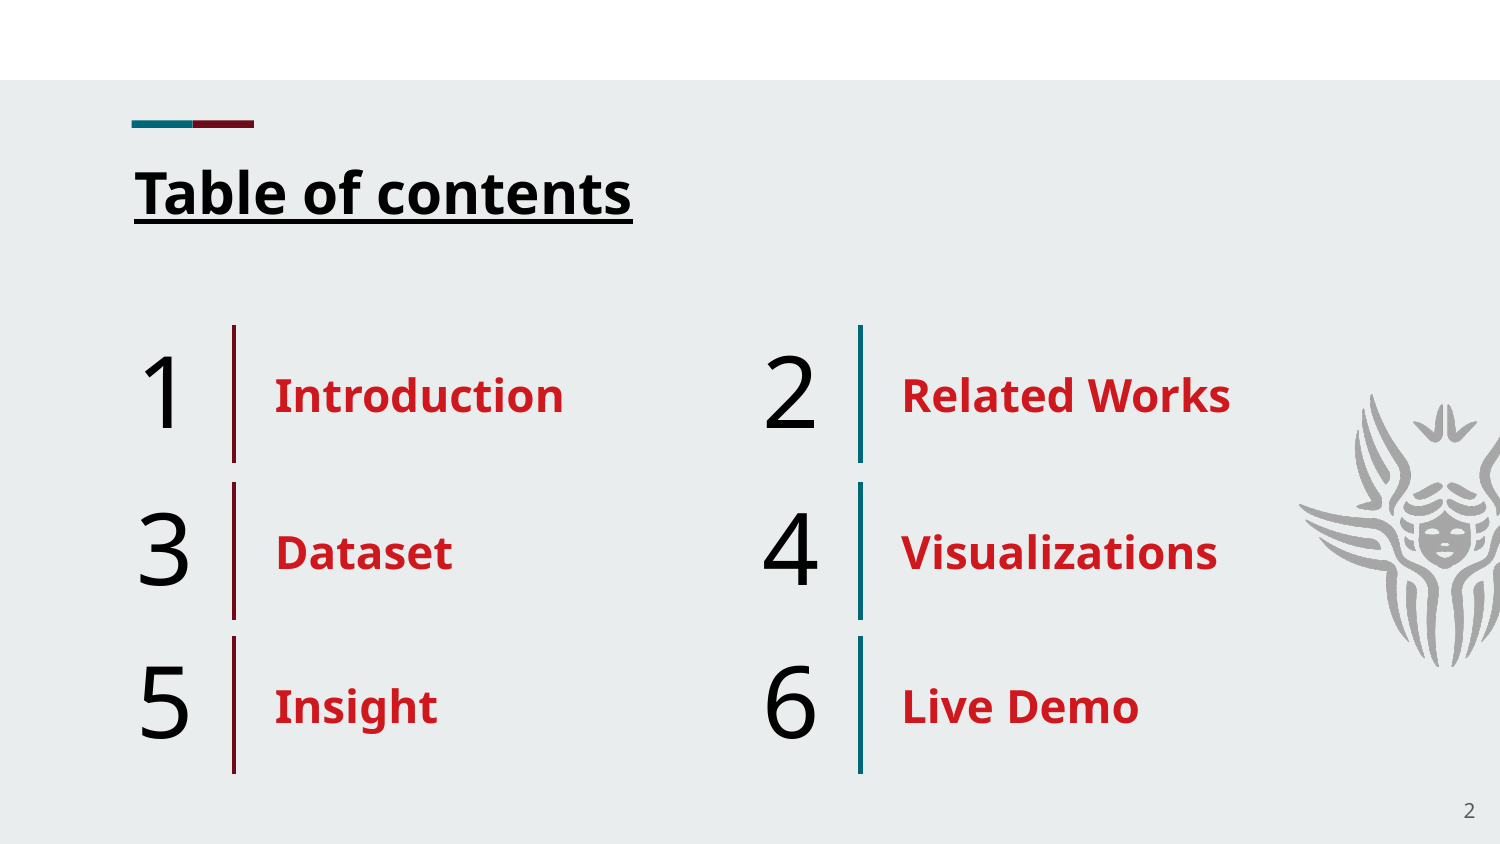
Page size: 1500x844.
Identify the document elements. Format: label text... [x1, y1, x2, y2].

picture [1299, 394, 1500, 667]
title Table of contents [119, 141, 1381, 230]
text_box Introduction [259, 325, 611, 464]
text_box Related Works [886, 325, 1300, 464]
text_box Visualizations [886, 481, 1279, 620]
text_box Insight [259, 635, 611, 774]
text_box Dataset [259, 481, 611, 620]
slide_number <number> [1400, 779, 1491, 844]
text_box Live Demo [886, 635, 1238, 774]
